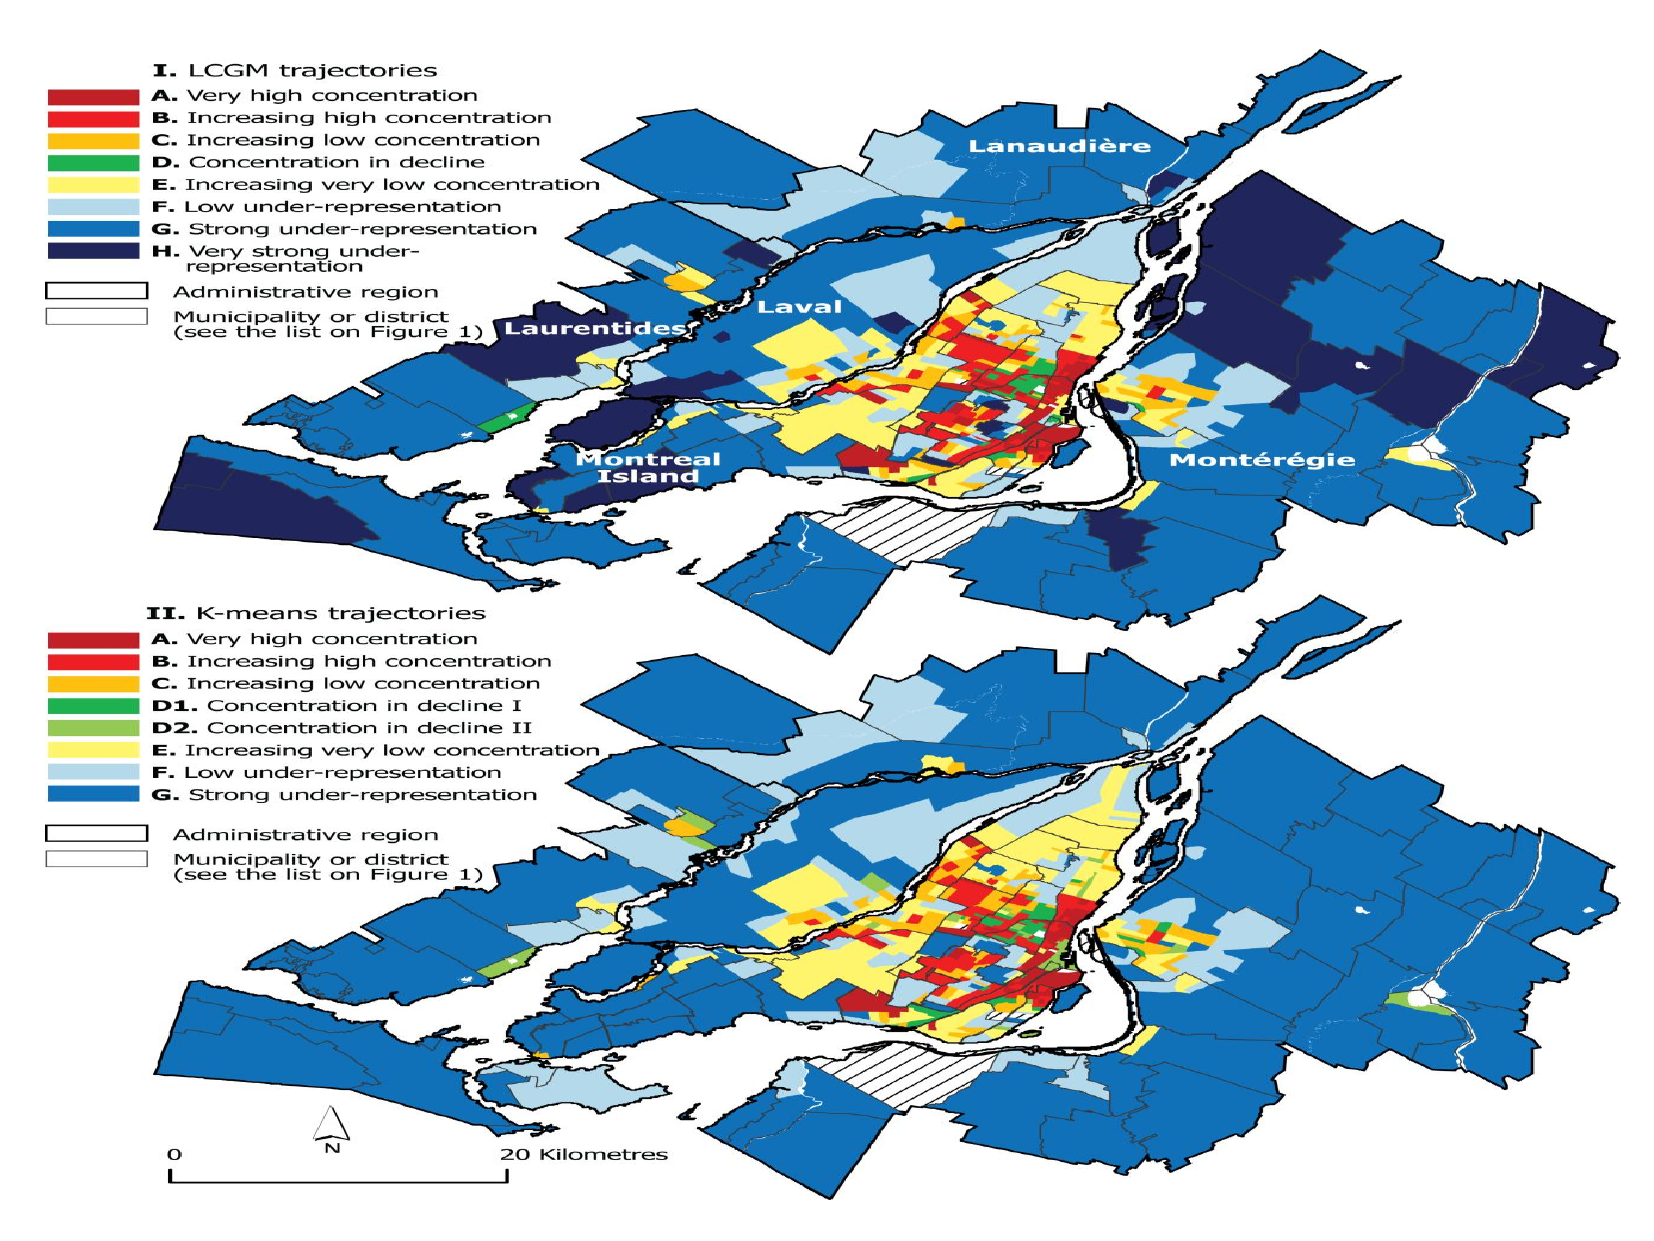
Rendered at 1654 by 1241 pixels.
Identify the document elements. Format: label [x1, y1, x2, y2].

picture [45, 49, 1621, 1201]
